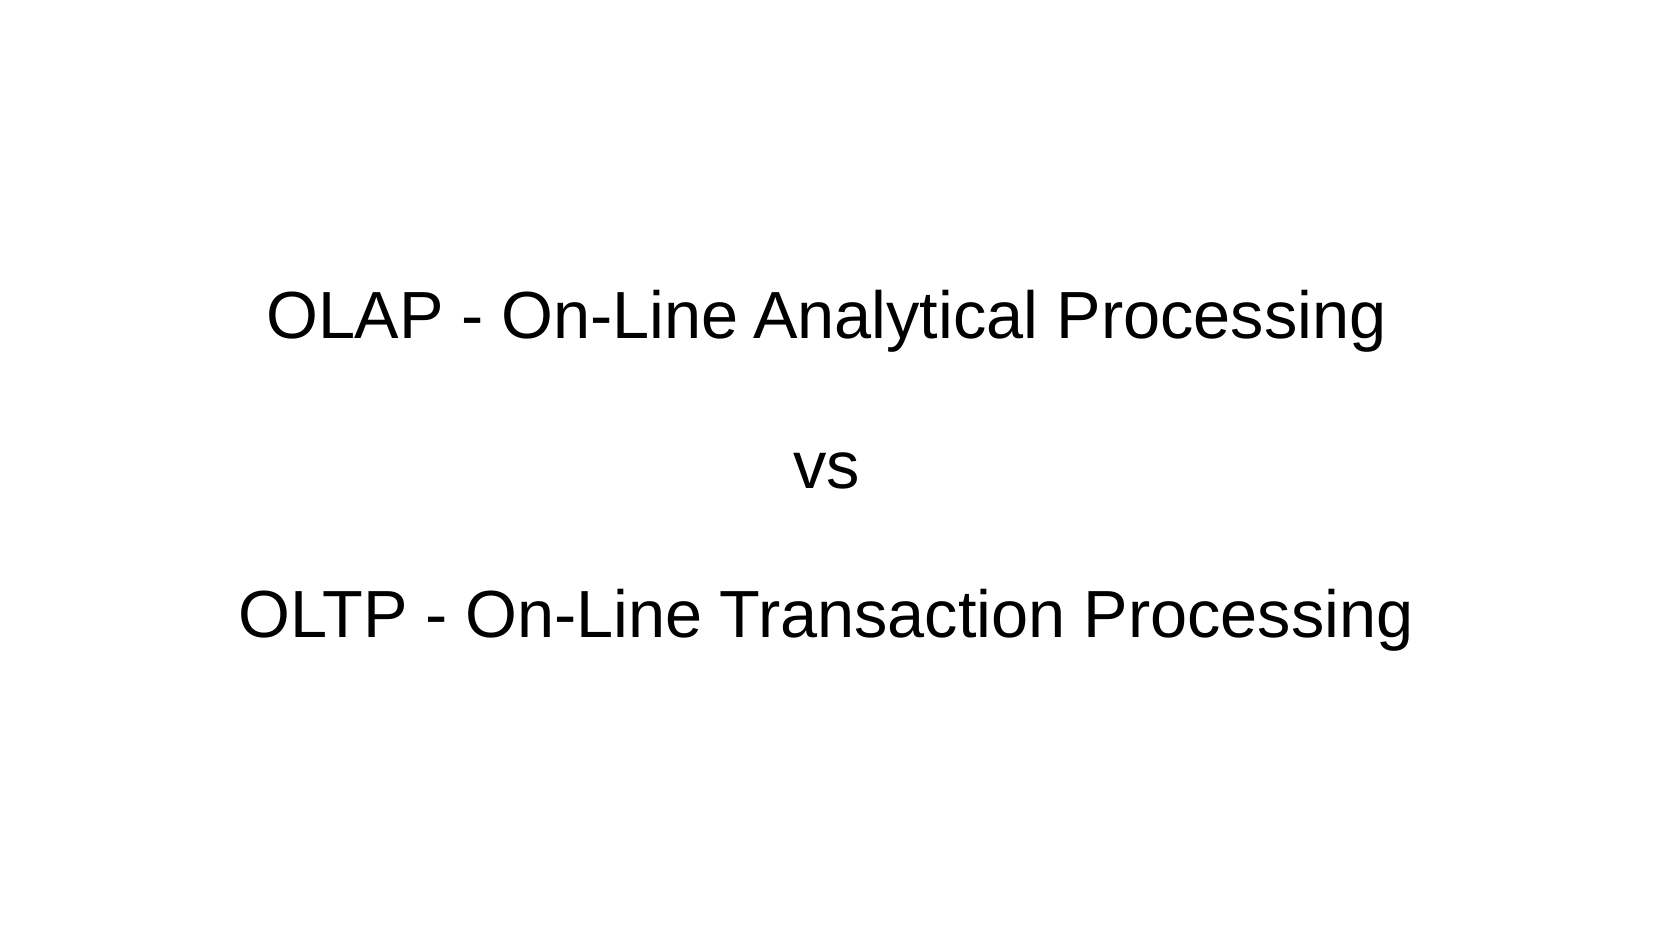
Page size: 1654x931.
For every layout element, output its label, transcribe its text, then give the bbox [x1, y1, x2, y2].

subtitle OLAP - On-Line Analytical Processing vs OLTP - On-Line Transaction Processing [82, 60, 1571, 871]
